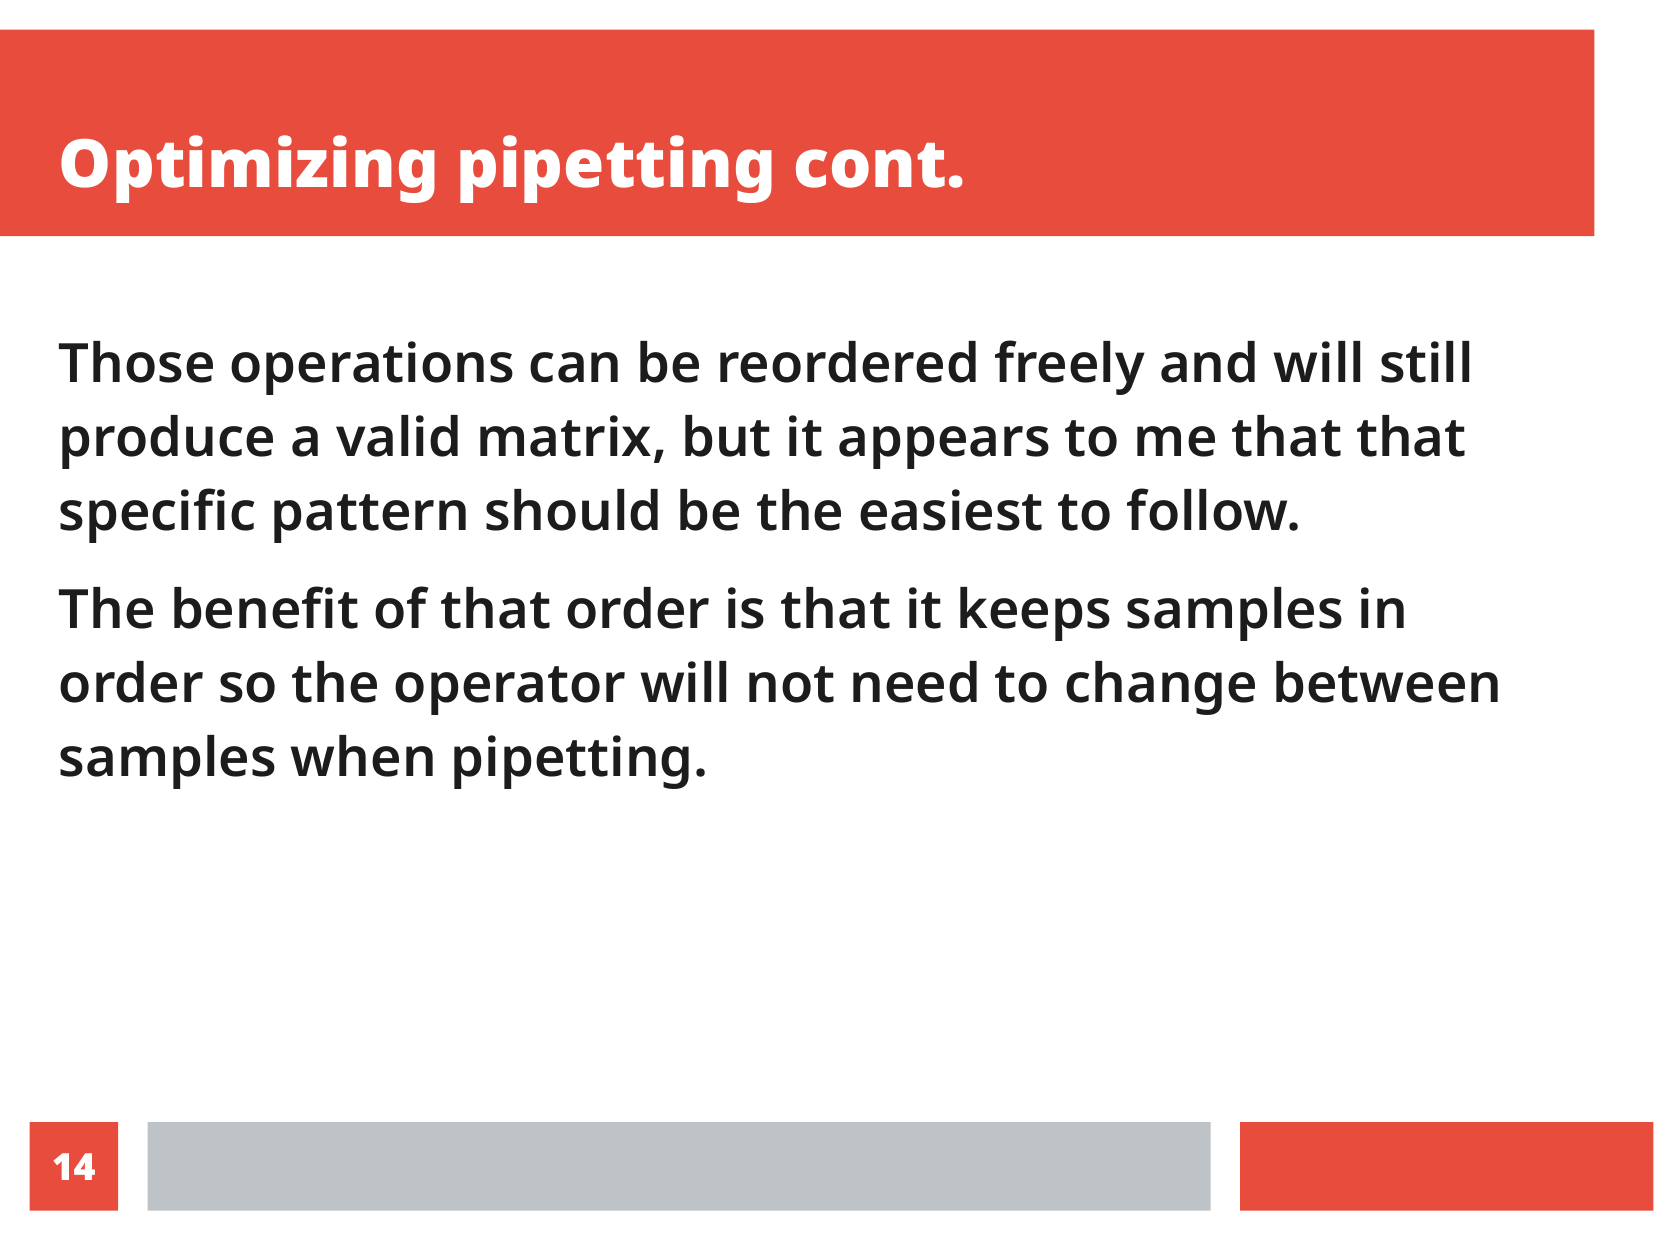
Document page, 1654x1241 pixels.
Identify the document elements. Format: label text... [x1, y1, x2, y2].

list Those operations can be reordered freely and will still produce a valid matrix, but it appears to me that that specific pattern should be the easiest to follow. The benefit of that order is that it keeps samples in order so the operator will not need to change between samples when pipetting. [59, 324, 1565, 1093]
title Optimizing pipetting cont. [59, 59, 1595, 207]
